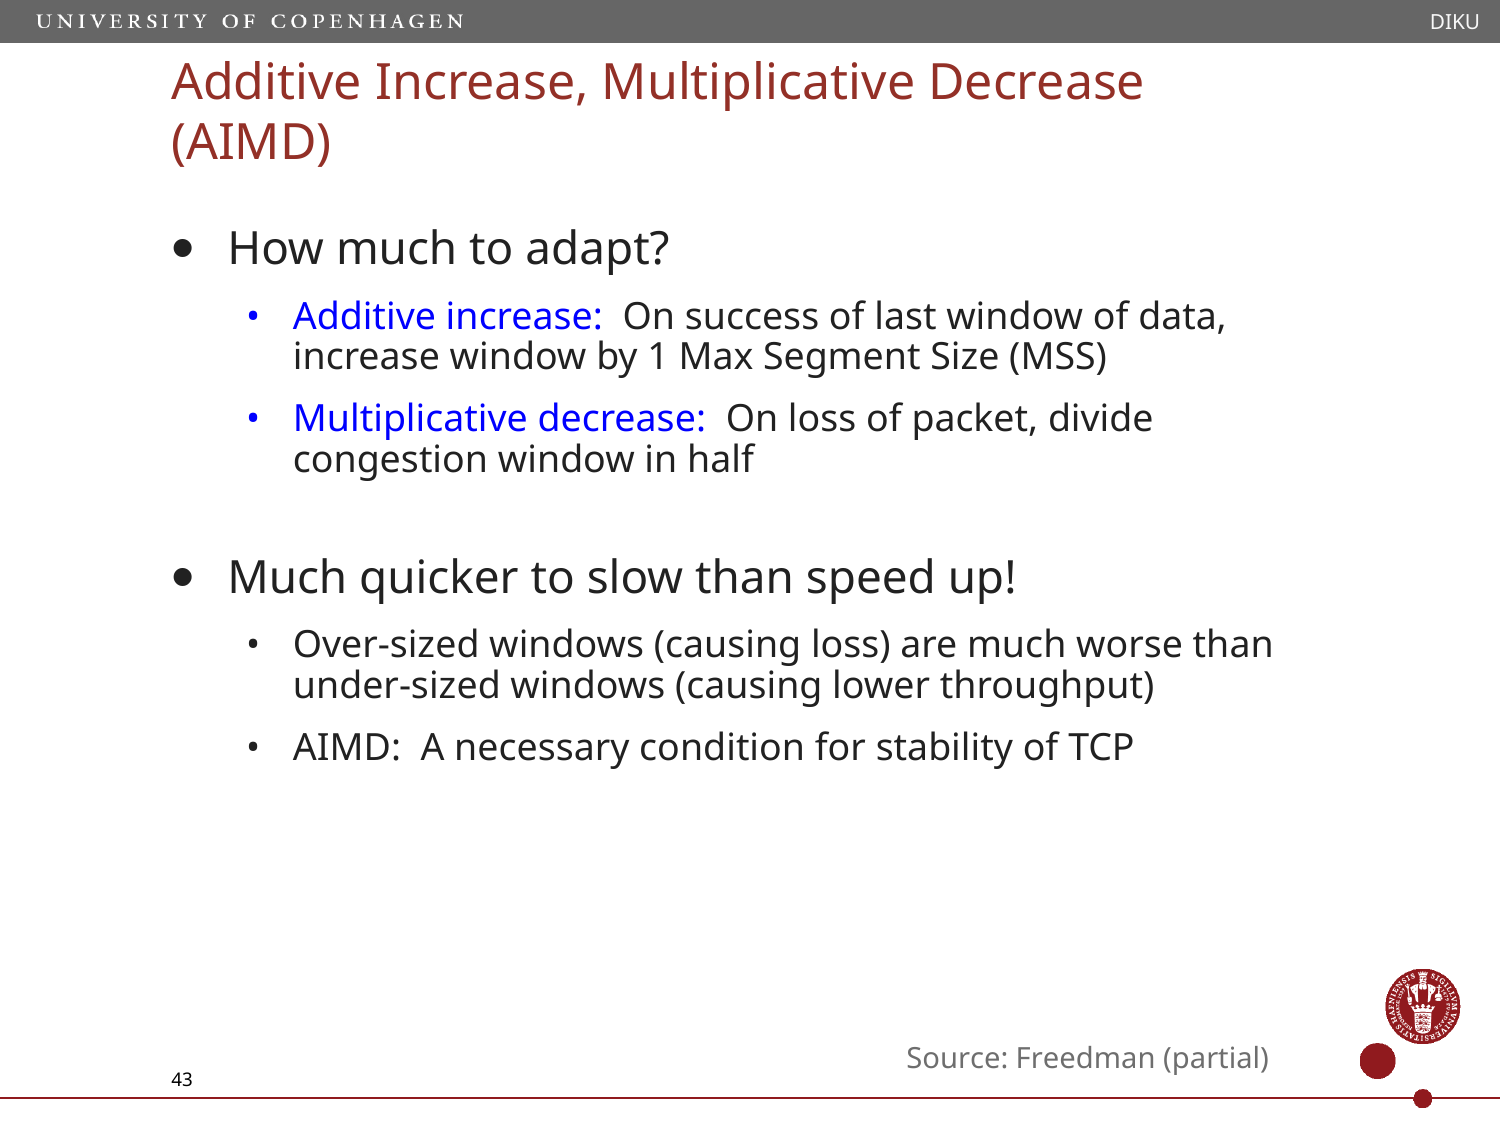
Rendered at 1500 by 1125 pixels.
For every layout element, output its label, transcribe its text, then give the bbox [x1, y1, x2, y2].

text_box DIKU [469, 0, 1495, 43]
list How much to adapt? Additive increase: On success of last window of data, increase window by 1 Max Segment Size (MSS) Multiplicative decrease: On loss of packet, divide congestion window in half Much quicker to slow than speed up! Over-sized windows (causing loss) are much worse than under-sized windows (causing lower throughput) AIMD: A necessary condition for stability of TCP [171, 225, 1329, 900]
text_box Source: Freedman (partial) [891, 1031, 1341, 1083]
picture [0, 910, 1500, 1122]
text_box <number> [171, 1067, 522, 1092]
title Additive Increase, Multiplicative Decrease (AIMD) [171, 75, 1329, 171]
